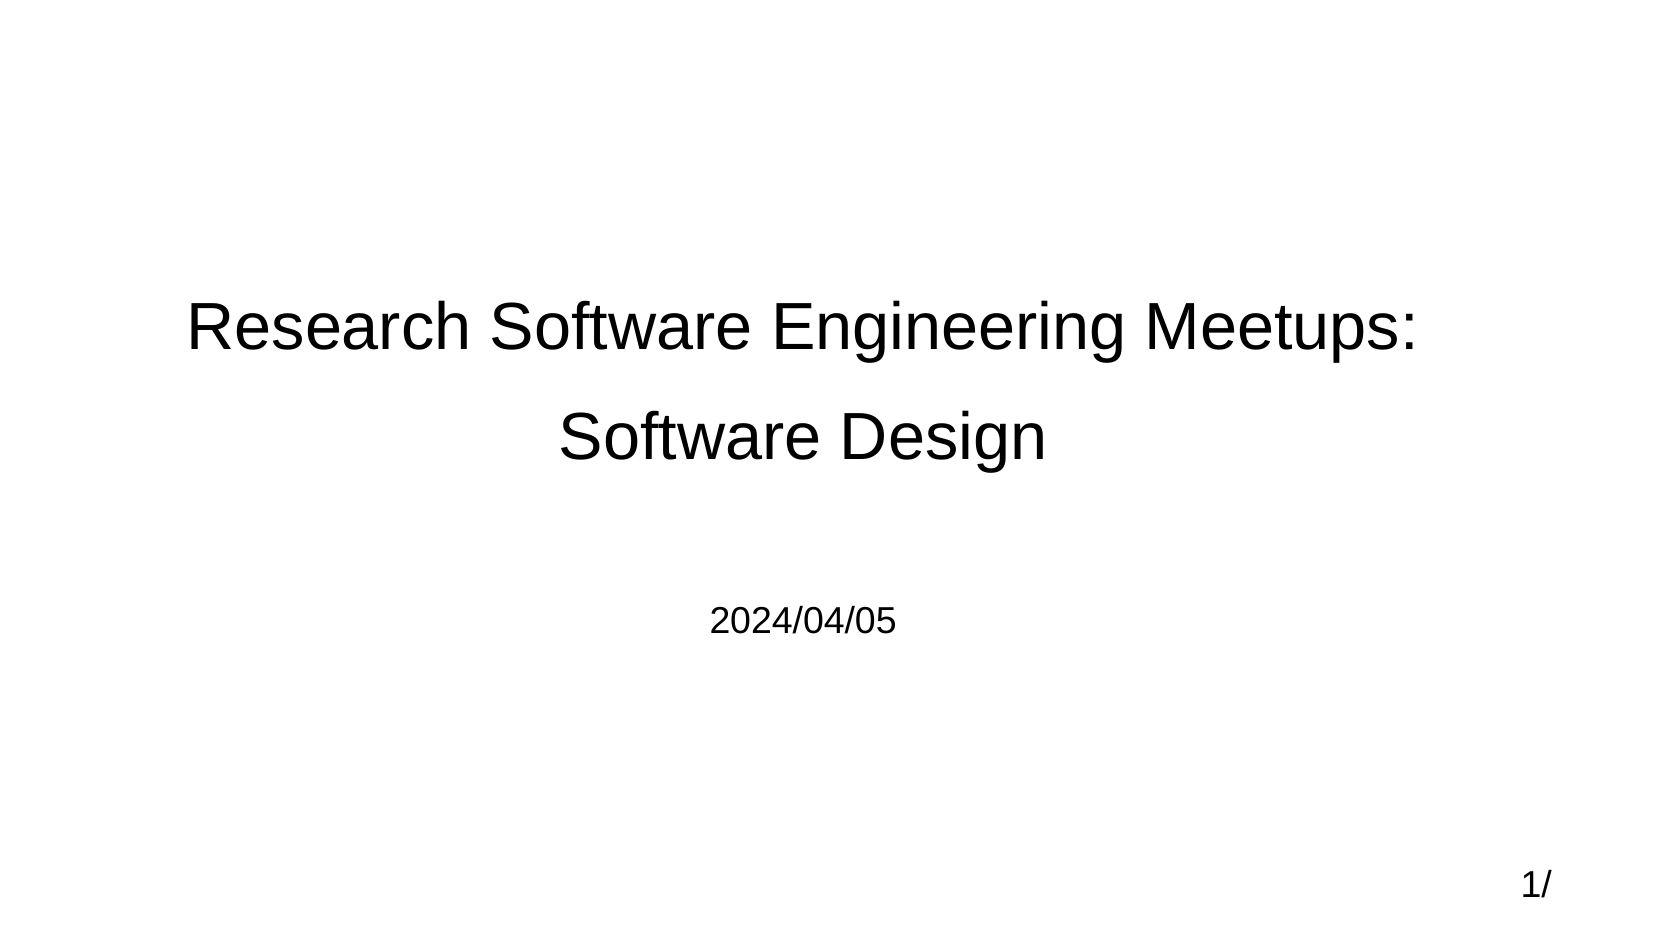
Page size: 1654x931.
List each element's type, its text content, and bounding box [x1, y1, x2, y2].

subtitle Research Software Engineering Meetups: Software Design [59, 217, 1548, 758]
text_box 2024/04/05 [674, 592, 933, 649]
text_box / [1505, 856, 1625, 931]
